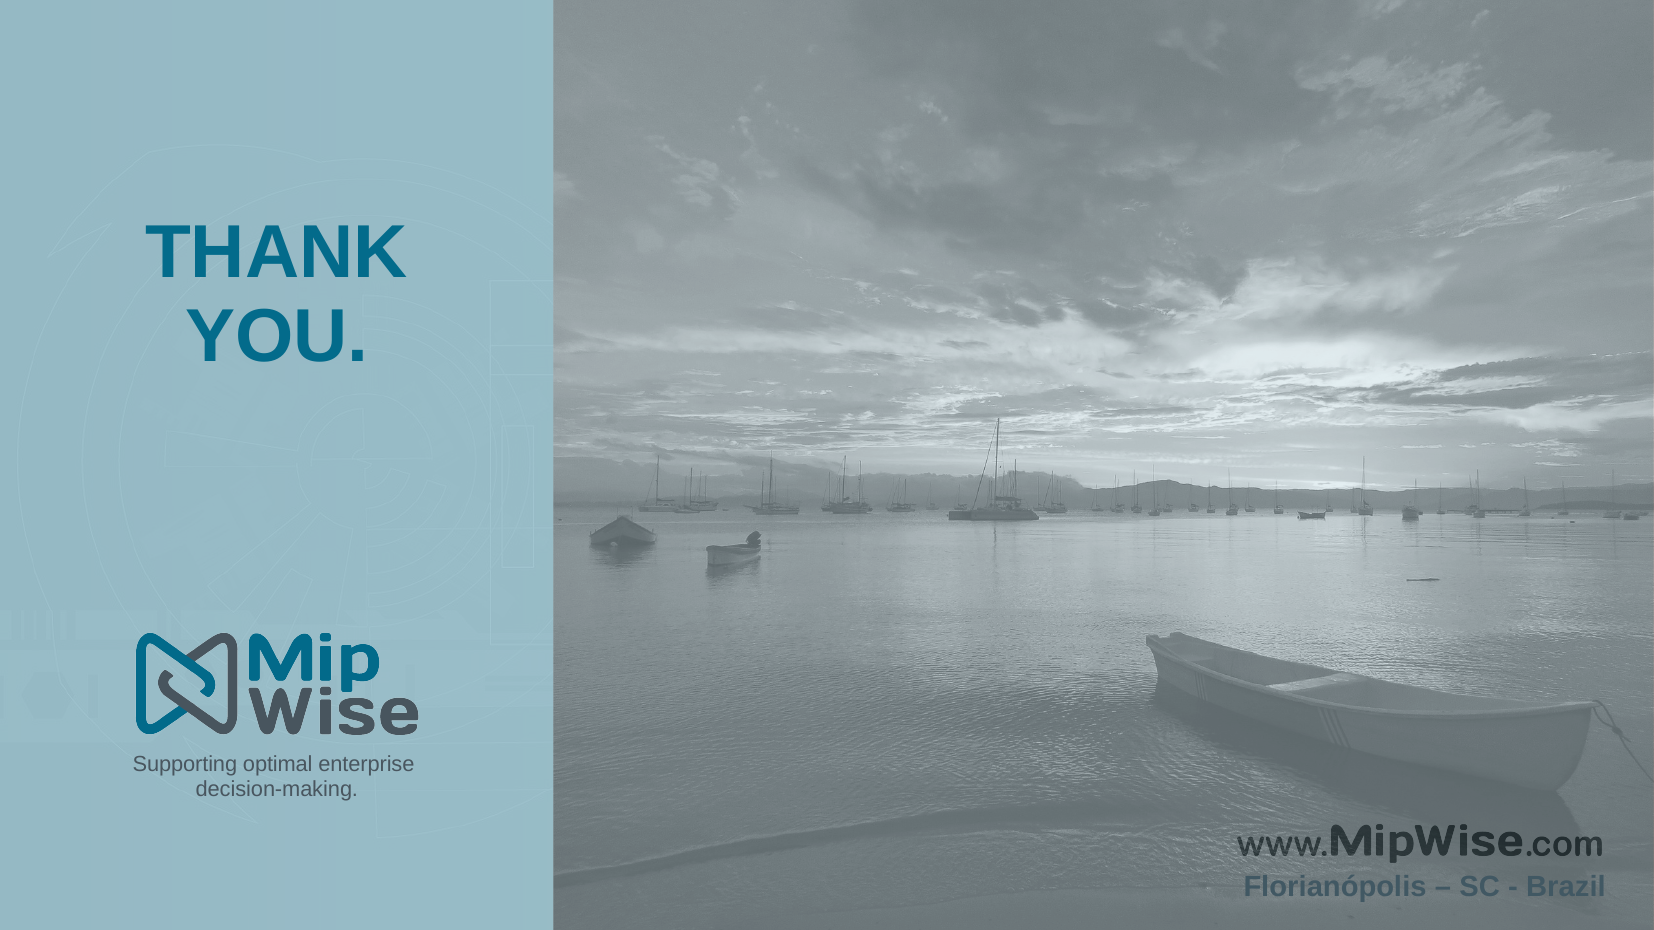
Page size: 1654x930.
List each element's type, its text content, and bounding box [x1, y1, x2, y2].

picture [124, 621, 430, 744]
text_box Supporting optimal enterprise decision-making. [111, 744, 443, 826]
text_box THANK YOU. [89, 183, 465, 404]
text_box [0, 0, 1653, 930]
